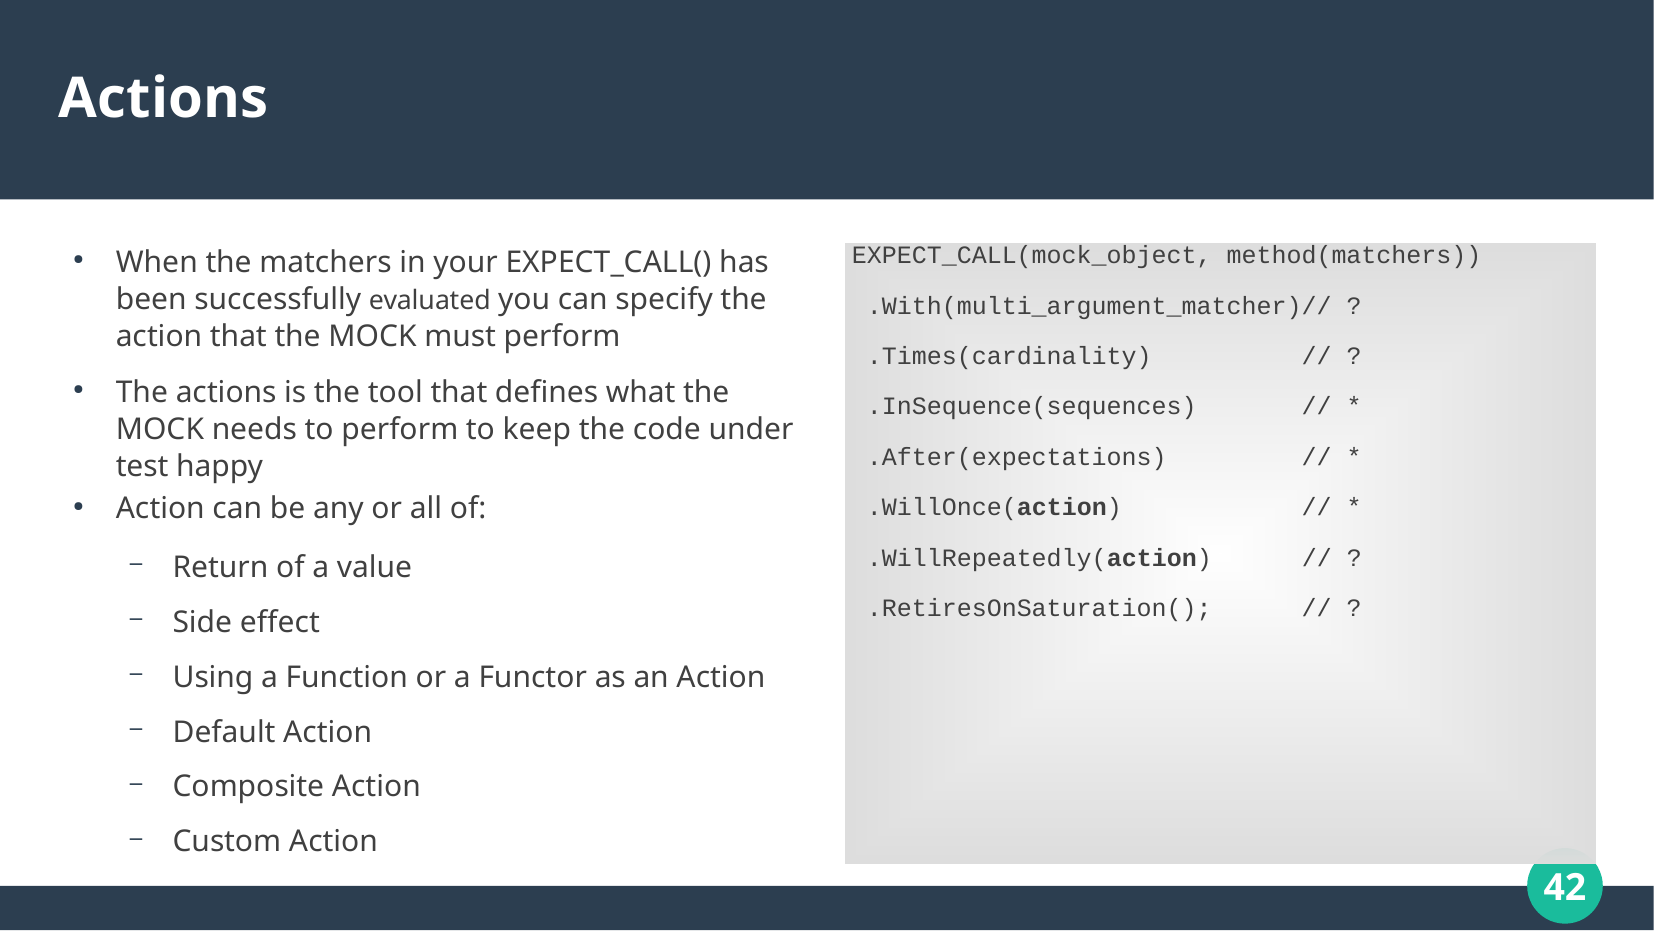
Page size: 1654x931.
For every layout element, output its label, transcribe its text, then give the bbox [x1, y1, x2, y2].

list When the matchers in your EXPECT_CALL() has been successfully evaluated you can specify the action that the MOCK must perform The actions is the tool that defines what the MOCK needs to perform to keep the code under test happy Action can be any or all of: Return of a value Side effect Using a Function or a Functor as an Action Default Action Composite Action Custom Action [59, 243, 809, 864]
title Actions [59, 37, 1595, 155]
list EXPECT_CALL(mock_object, method(matchers)) .With(multi_argument_matcher)// ? .Times(cardinality) // ? .InSequence(sequences) // * .After(expectations) // * .WillOnce(action) // * .WillRepeatedly(action) // ? .RetiresOnSaturation(); // ? [845, 243, 1596, 864]
